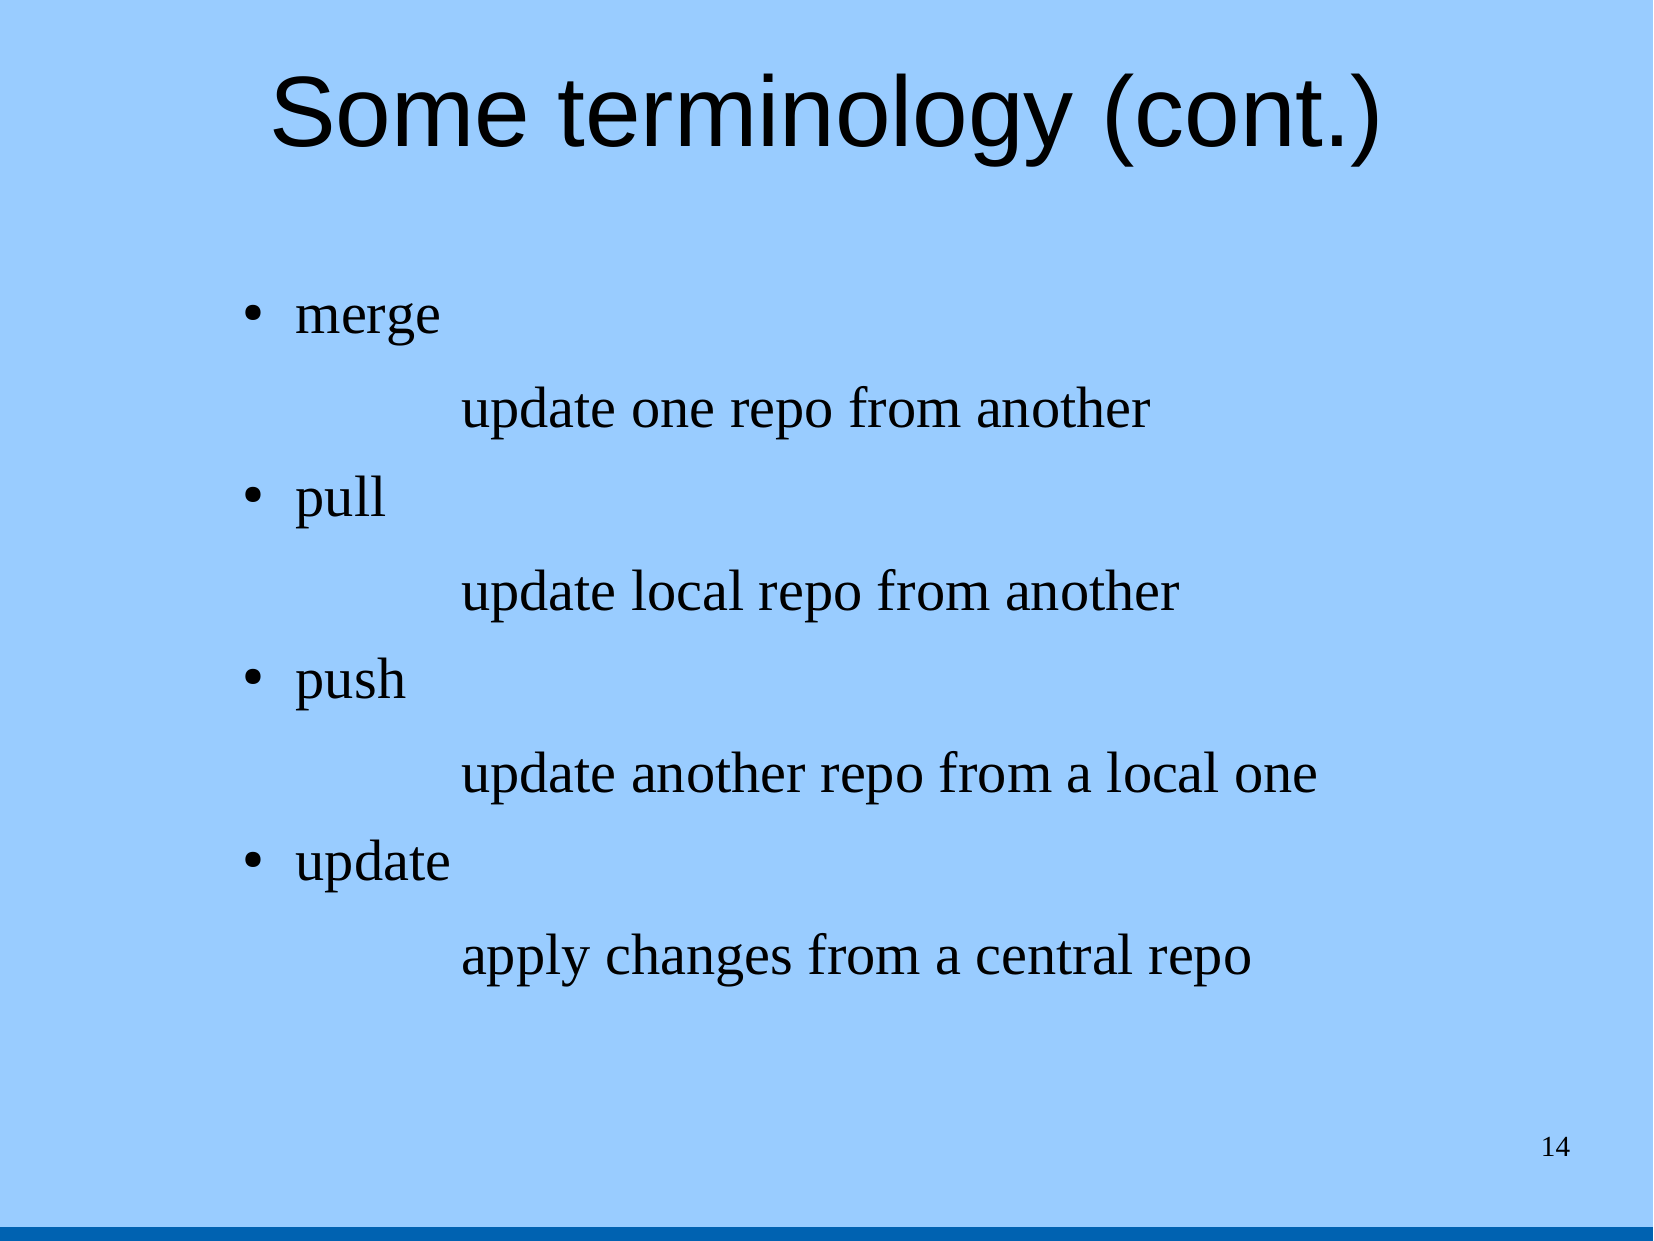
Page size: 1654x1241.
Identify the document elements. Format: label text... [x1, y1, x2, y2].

list merge update one repo from another pull update local repo from another push update another repo from a local one update apply changes from a central repo [225, 281, 1538, 1035]
title Some terminology (cont.) [121, 8, 1533, 216]
